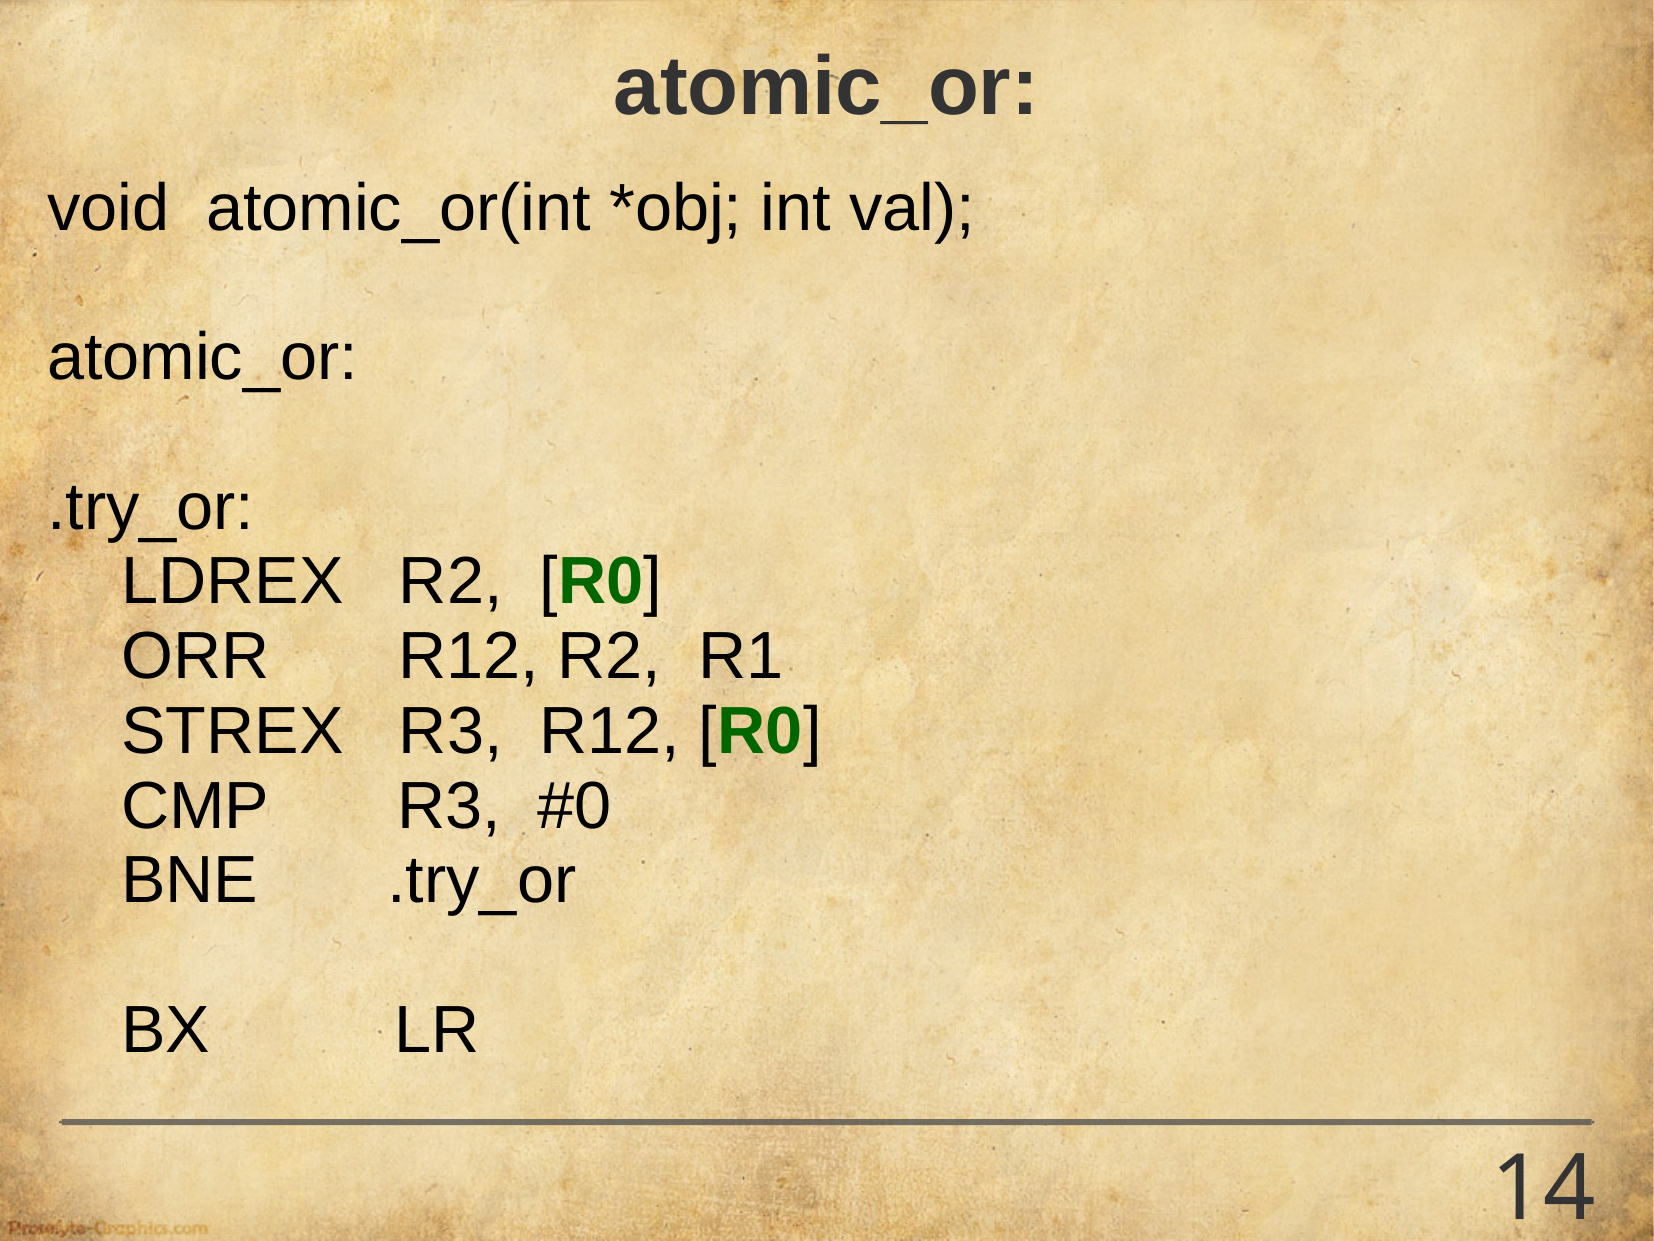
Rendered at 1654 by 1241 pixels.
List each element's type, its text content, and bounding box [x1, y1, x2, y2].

subtitle void atomic_or(int *obj; int val); atomic_or: .try_or: LDREX R2, [R0] ORR R12, R2, R1 STREX R3, R12, [R0] CMP R3, #0 BNE .try_or BX LR [47, 141, 1595, 1170]
title atomic_or: [82, 0, 1571, 141]
text_box <номер> [1476, 1114, 1642, 1236]
picture [0, 0, 1654, 1241]
